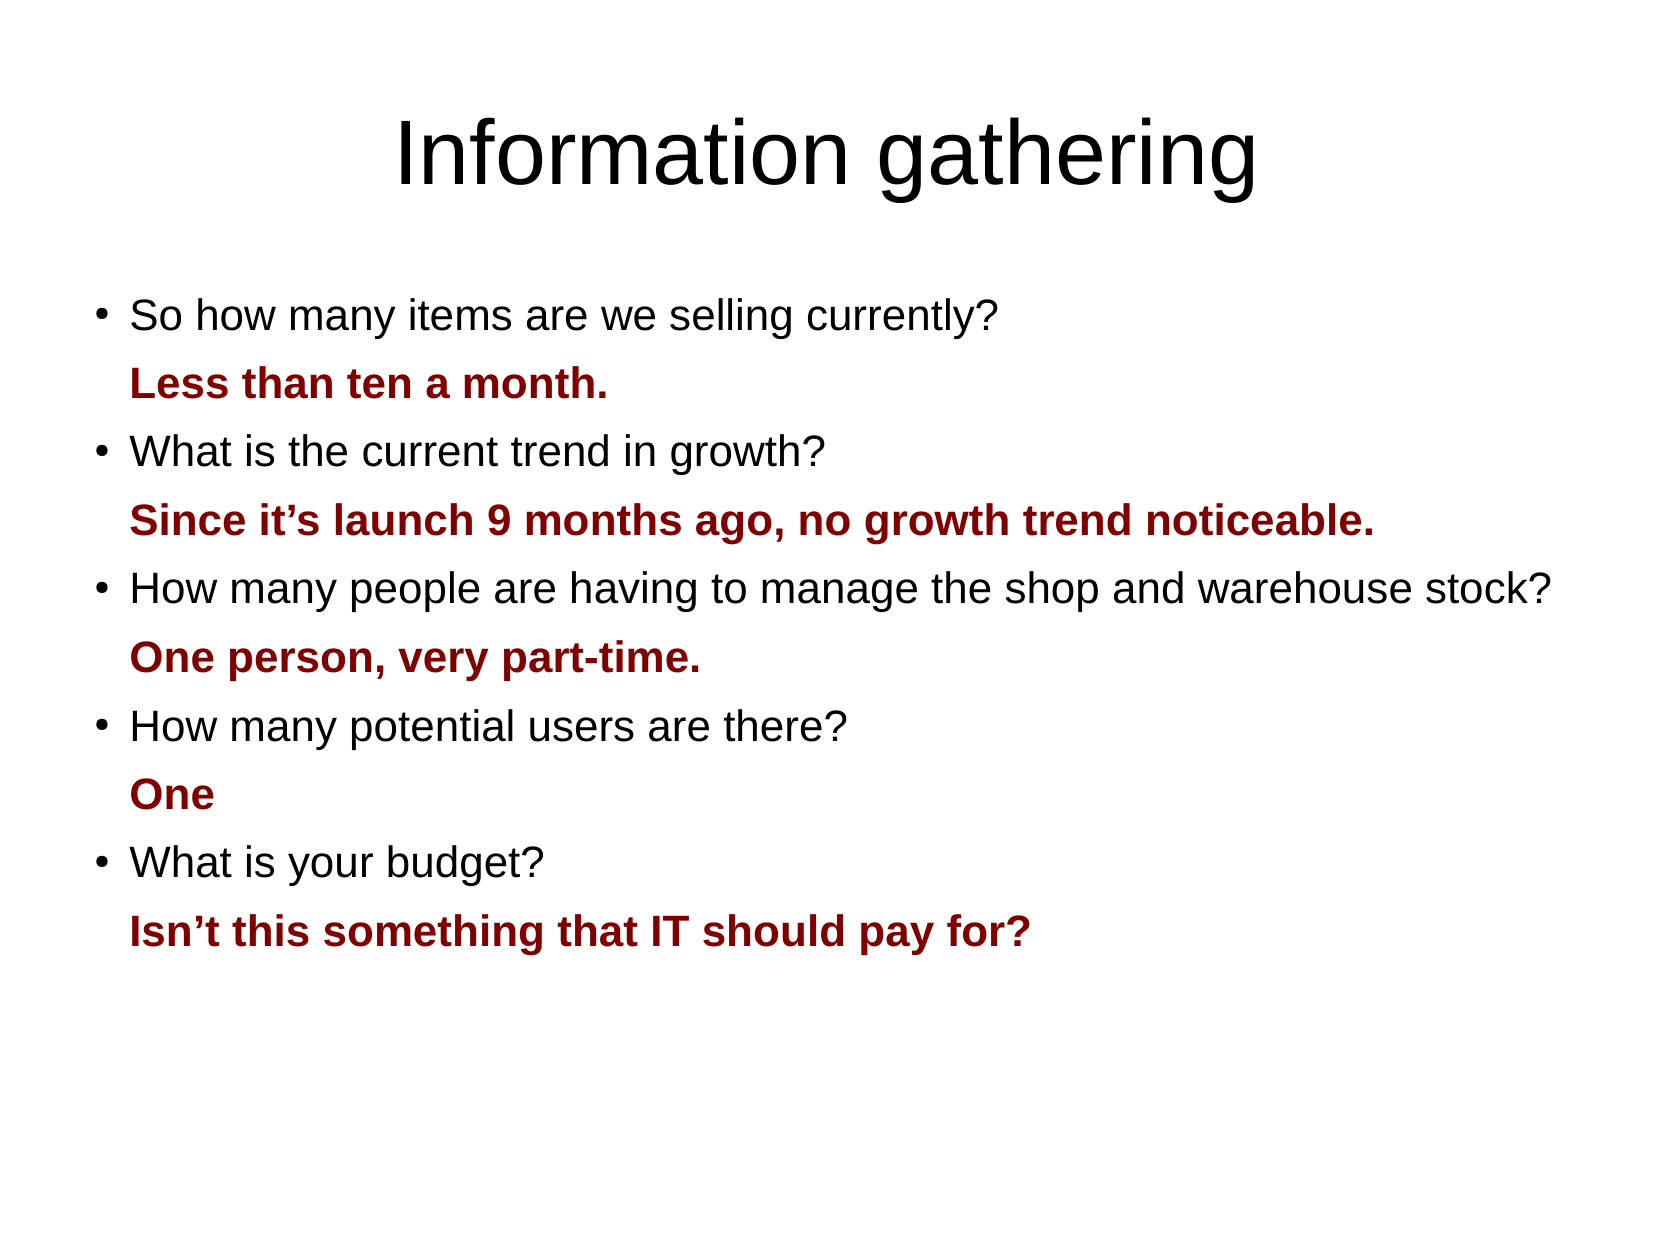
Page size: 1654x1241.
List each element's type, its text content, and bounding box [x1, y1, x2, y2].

list So how many items are we selling currently? Less than ten a month. What is the current trend in growth? Since it’s launch 9 months ago, no growth trend noticeable. How many people are having to manage the shop and warehouse stock? One person, very part-time. How many potential users are there? One What is your budget? Isn’t this something that IT should pay for? [82, 290, 1571, 1010]
title Information gathering [82, 49, 1571, 257]
